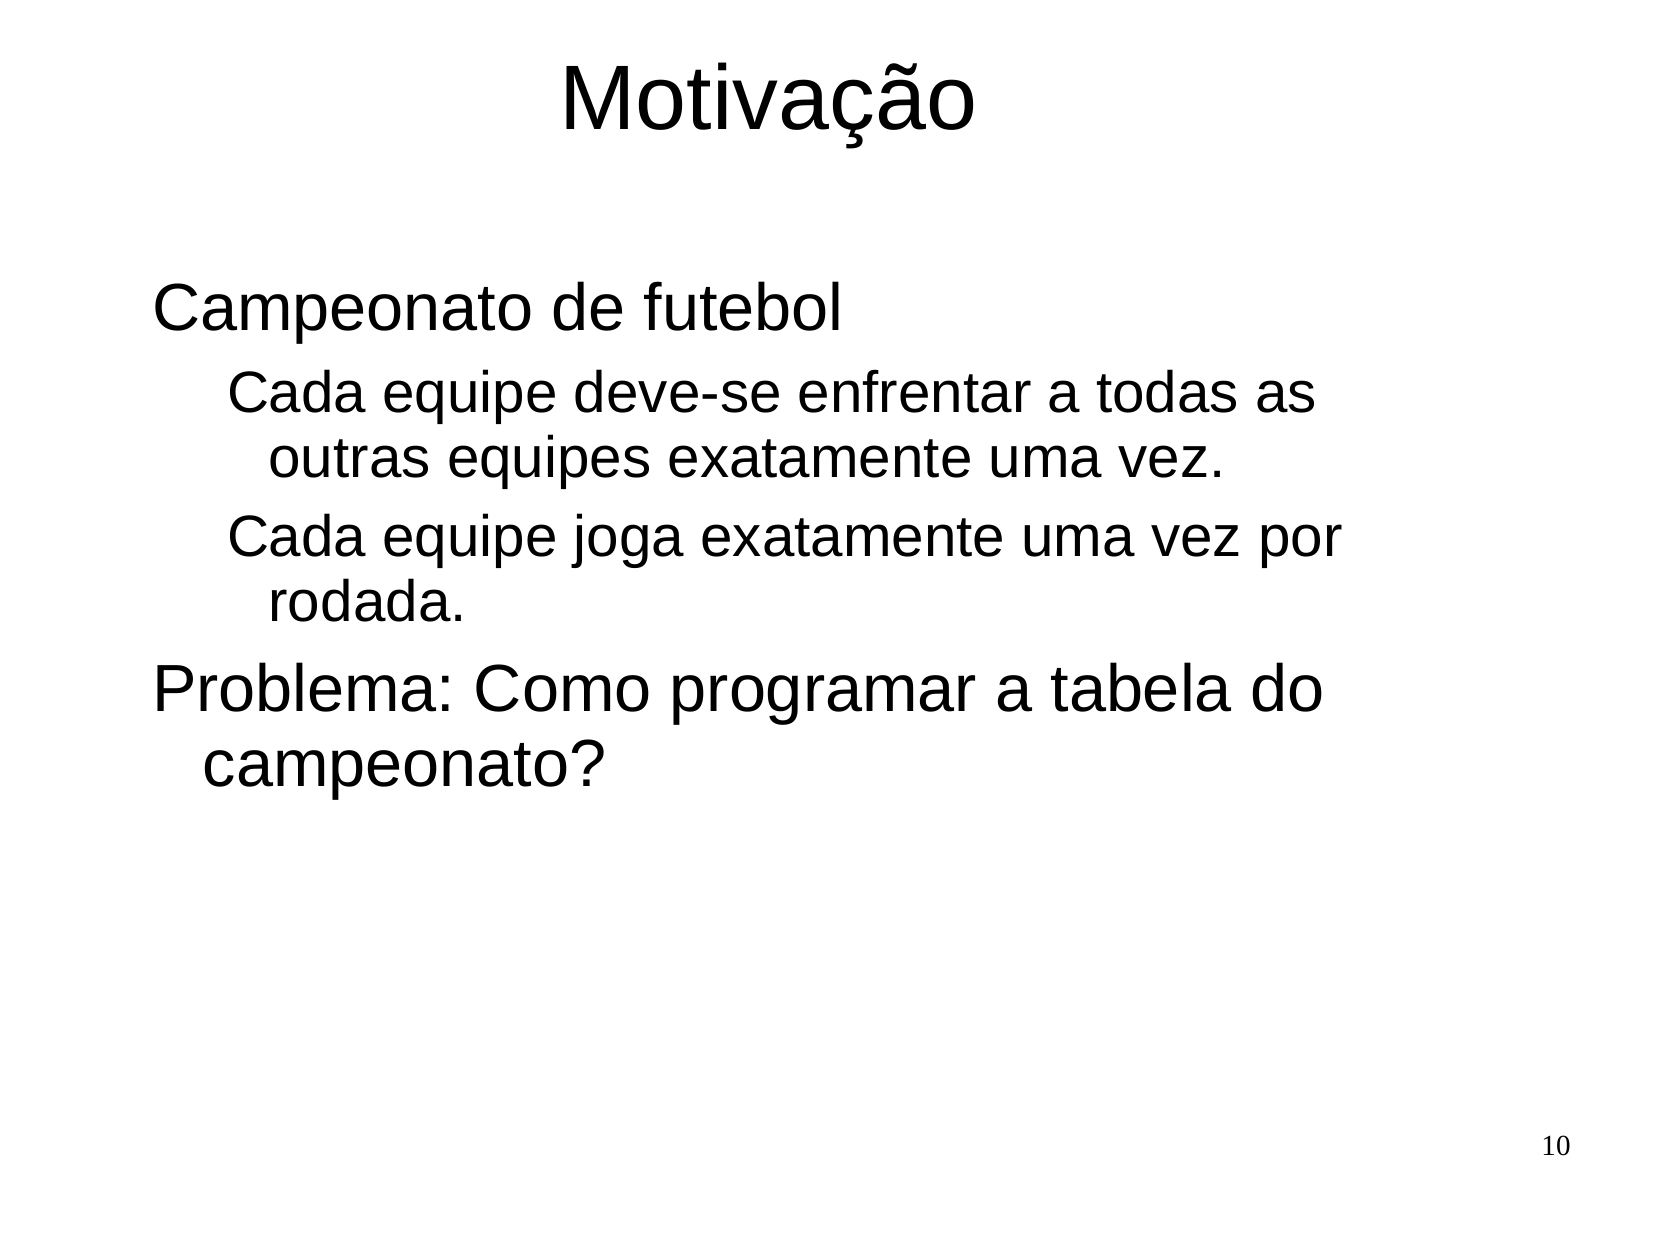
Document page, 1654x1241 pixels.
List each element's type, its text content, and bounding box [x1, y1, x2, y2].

title Motivação [237, 38, 1300, 157]
list Campeonato de futebol Cada equipe deve-se enfrentar a todas as outras equipes exatamente uma vez. Cada equipe joga exatamente uma vez por rodada. Problema: Como programar a tabela do campeonato? [137, 262, 1450, 926]
